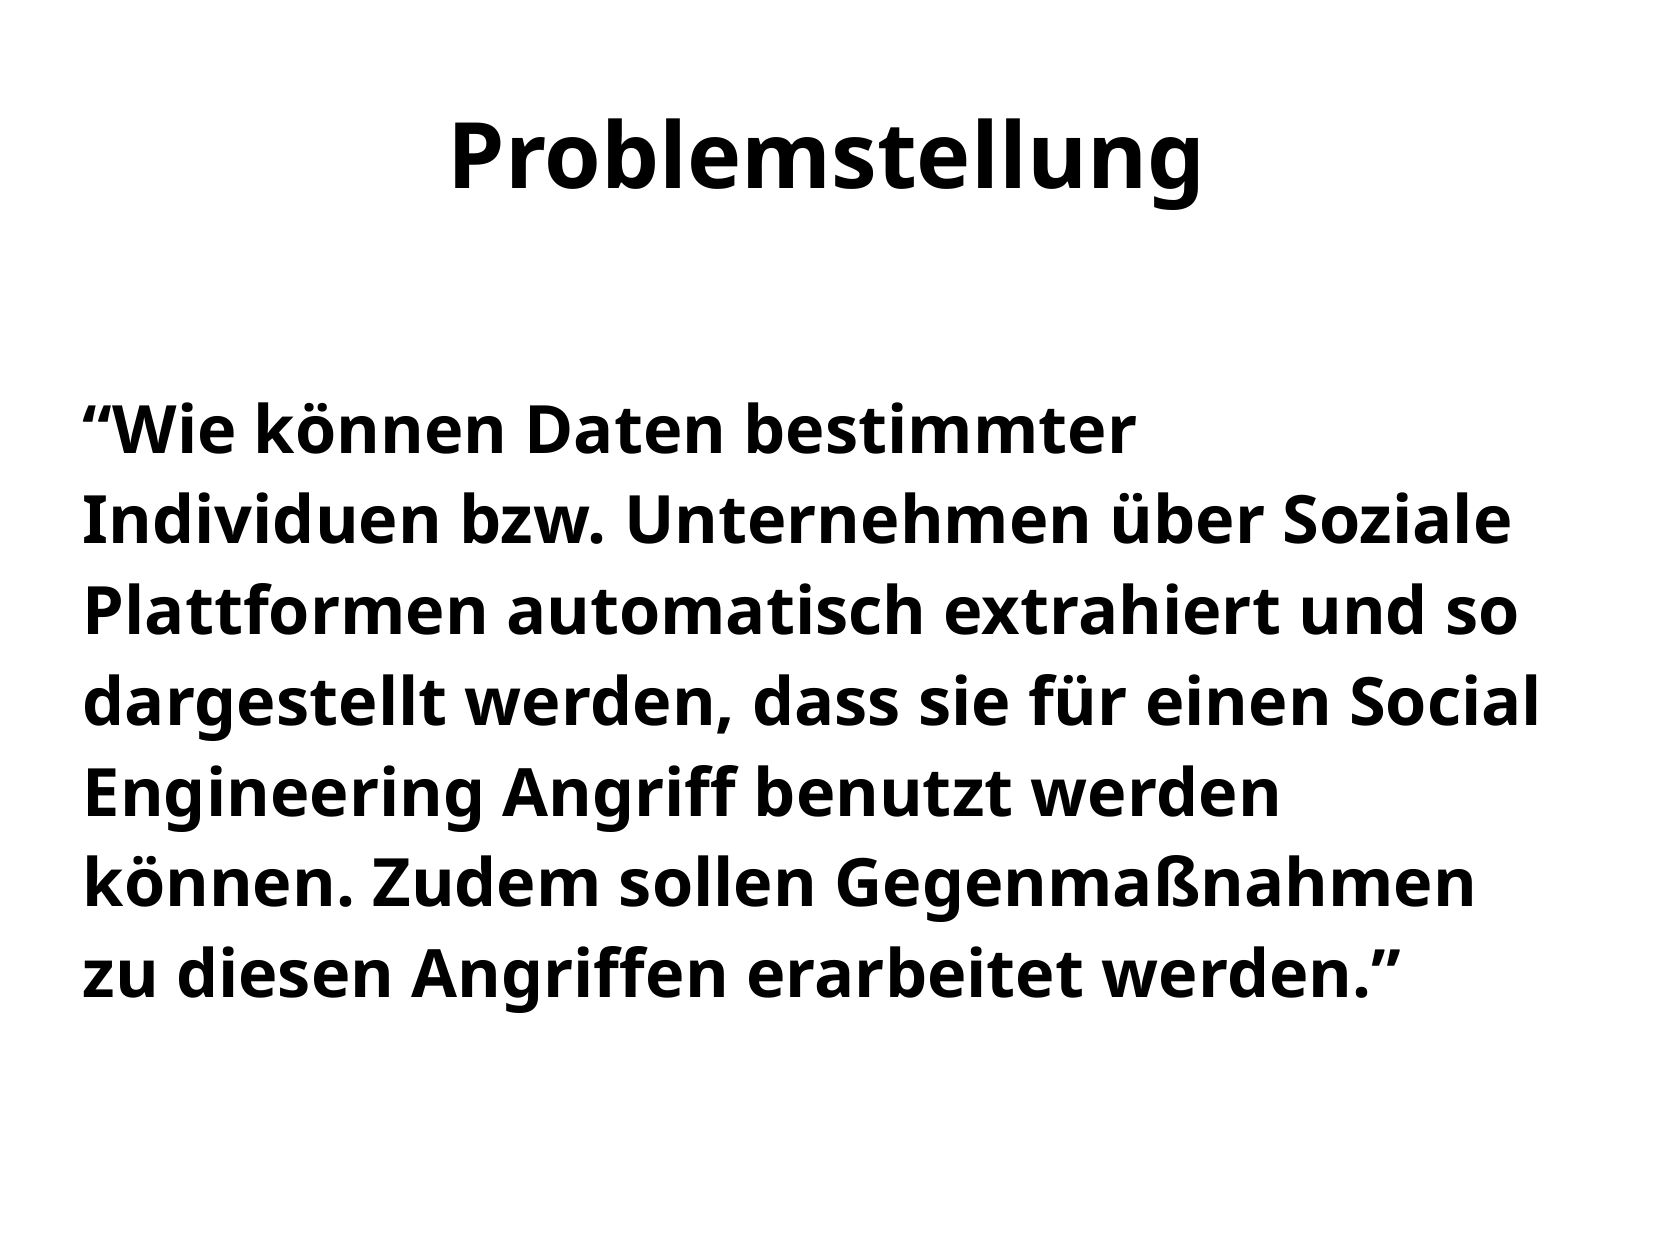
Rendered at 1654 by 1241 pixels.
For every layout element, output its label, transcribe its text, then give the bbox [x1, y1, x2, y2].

subtitle “Wie können Daten bestimmter Individuen bzw. Unternehmen über Soziale Plattformen automatisch extrahiert und so dargestellt werden, dass sie für einen Social Engineering Angriff benutzt werden können. Zudem sollen Gegenmaßnahmen zu diesen Angriffen erarbeitet werden.” [82, 269, 1571, 1130]
title Problemstellung [82, 49, 1571, 257]
